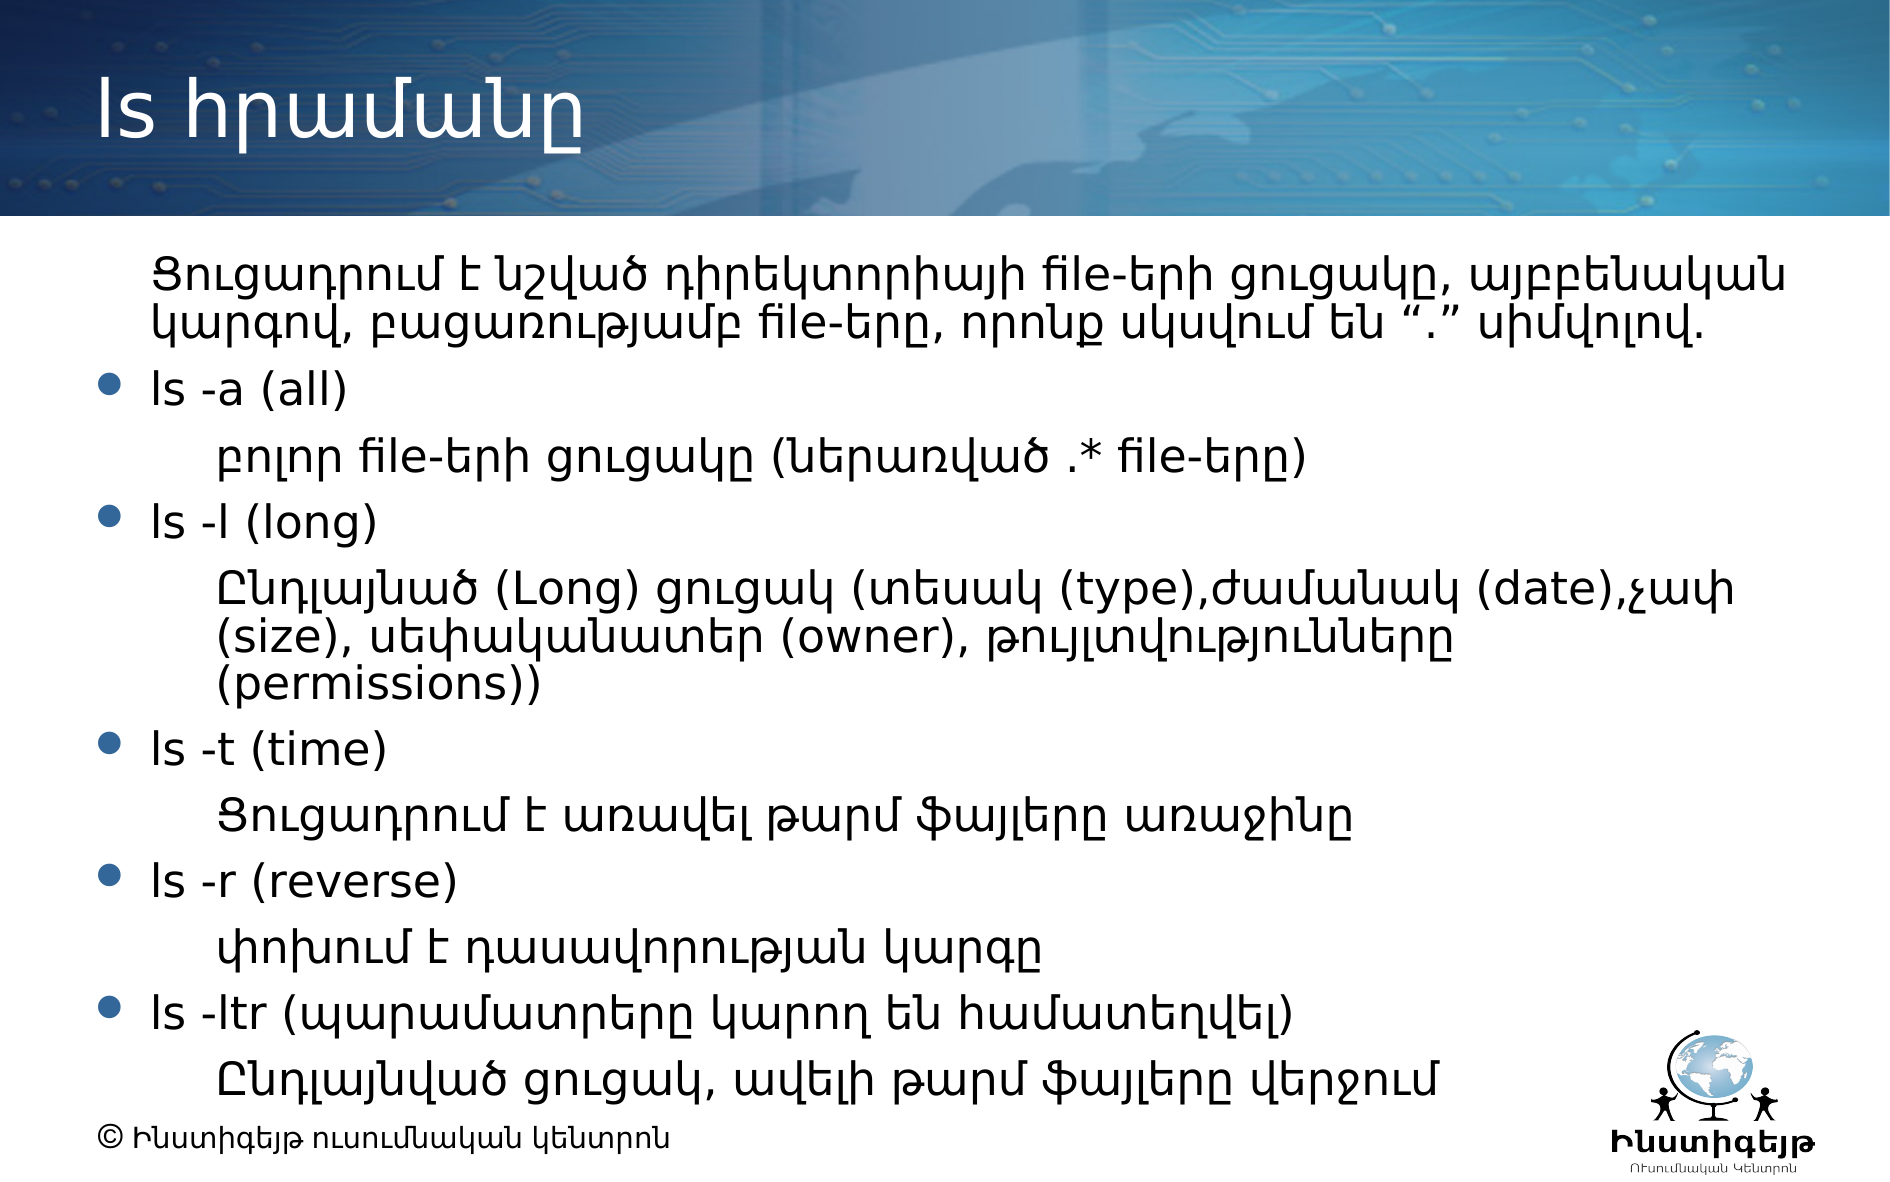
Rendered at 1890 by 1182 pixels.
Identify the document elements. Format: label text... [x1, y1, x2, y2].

list Ցուցադրում է նշված դիրեկտորիայի file-երի ցուցակը, այբբենական կարգով, բացառությամբ file-երը, որոնք սկսվում են “.” սիմվոլով. ls -a (all) բոլոր file-երի ցուցակը (ներառված .* file-երը) ls -l (long) Ընդլայնած (Long) ցուցակ (տեսակ (type),ժամանակ (date),չափ (size), սեփականատեր (owner), թույլտվությունները (permissions)) ls -t (time) Ցուցադրում է առավել թարմ ֆայլերը առաջինը ls -r (reverse) փոխում է դասավորության կարգը ls -ltr (պարամատրերը կարող են համատեղվել) Ընդլայնված ցուցակ, ավելի թարմ ֆայլերը վերջում [94, 252, 1798, 280]
title ls հրամանը [94, 45, 1793, 49]
picture [1612, 1030, 1815, 1175]
picture [0, 0, 1890, 216]
